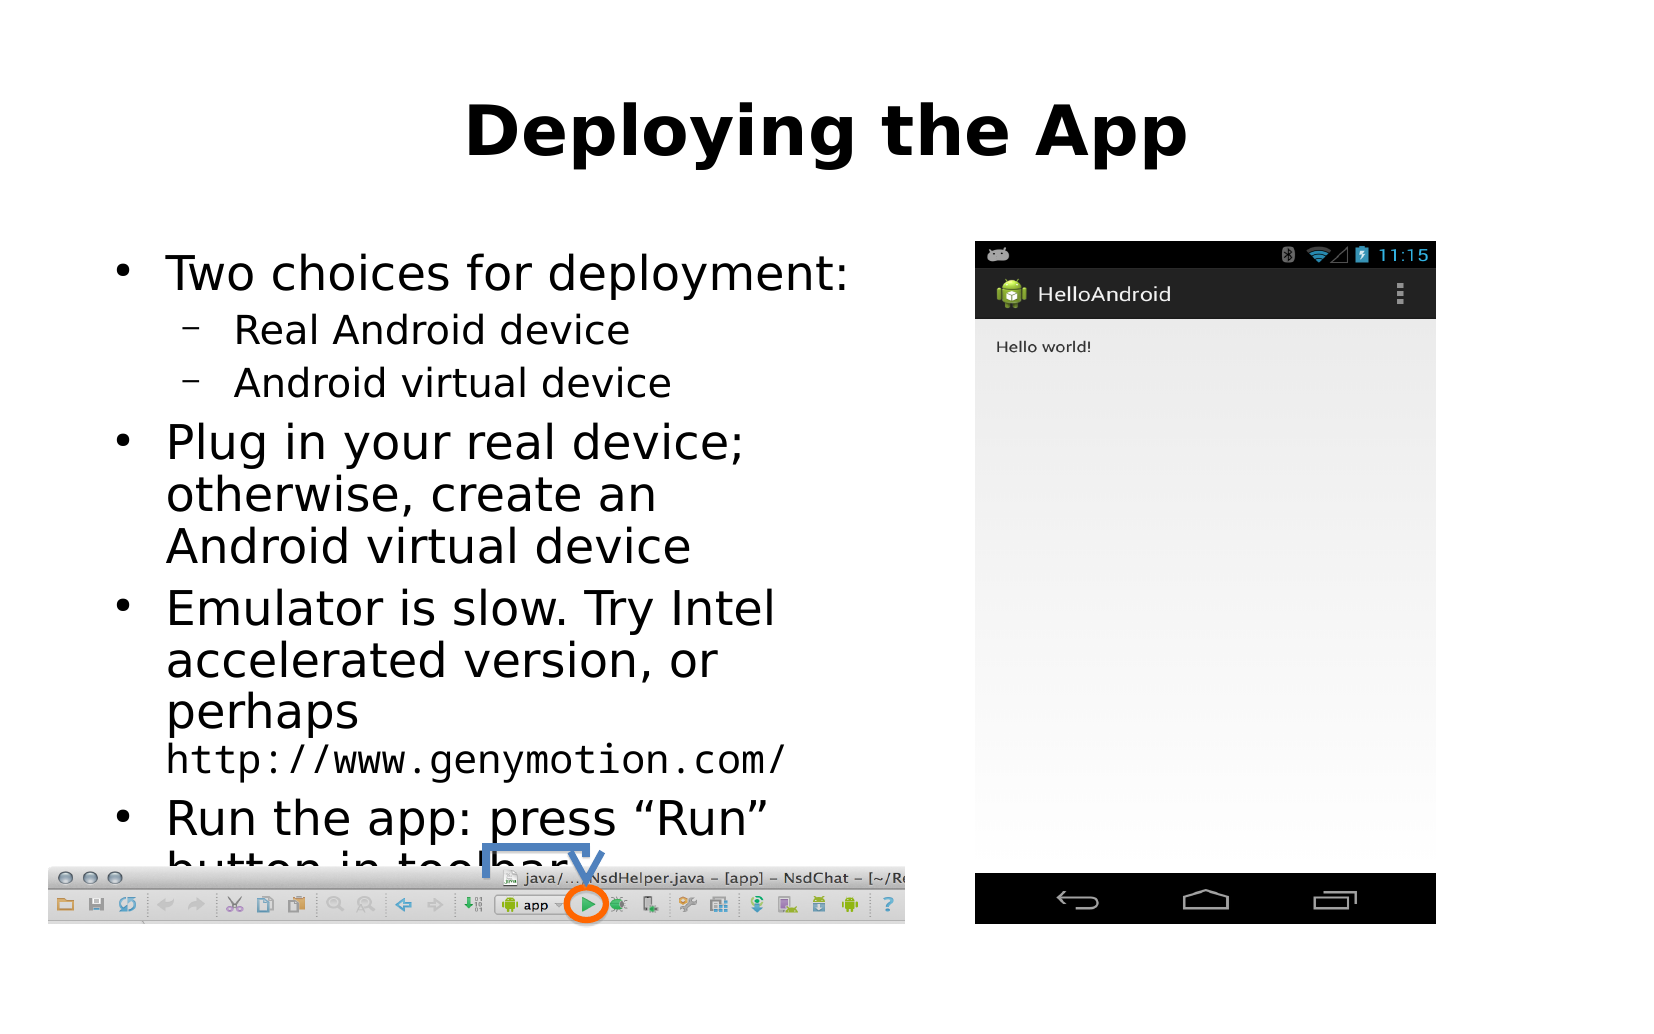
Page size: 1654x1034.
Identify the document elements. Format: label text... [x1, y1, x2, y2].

picture [583, 866, 590, 872]
list Two choices for deployment: Real Android device Android virtual device Plug in your real device; otherwise, create an Android virtual device Emulator is slow. Try Intel accelerated version, or perhaps http://www.genymotion.com/ Run the app: press “Run” button in toolbar [82, 241, 840, 866]
picture [571, 895, 602, 916]
picture [48, 866, 582, 924]
picture [589, 241, 1571, 924]
title Deploying the App [82, 41, 1571, 214]
